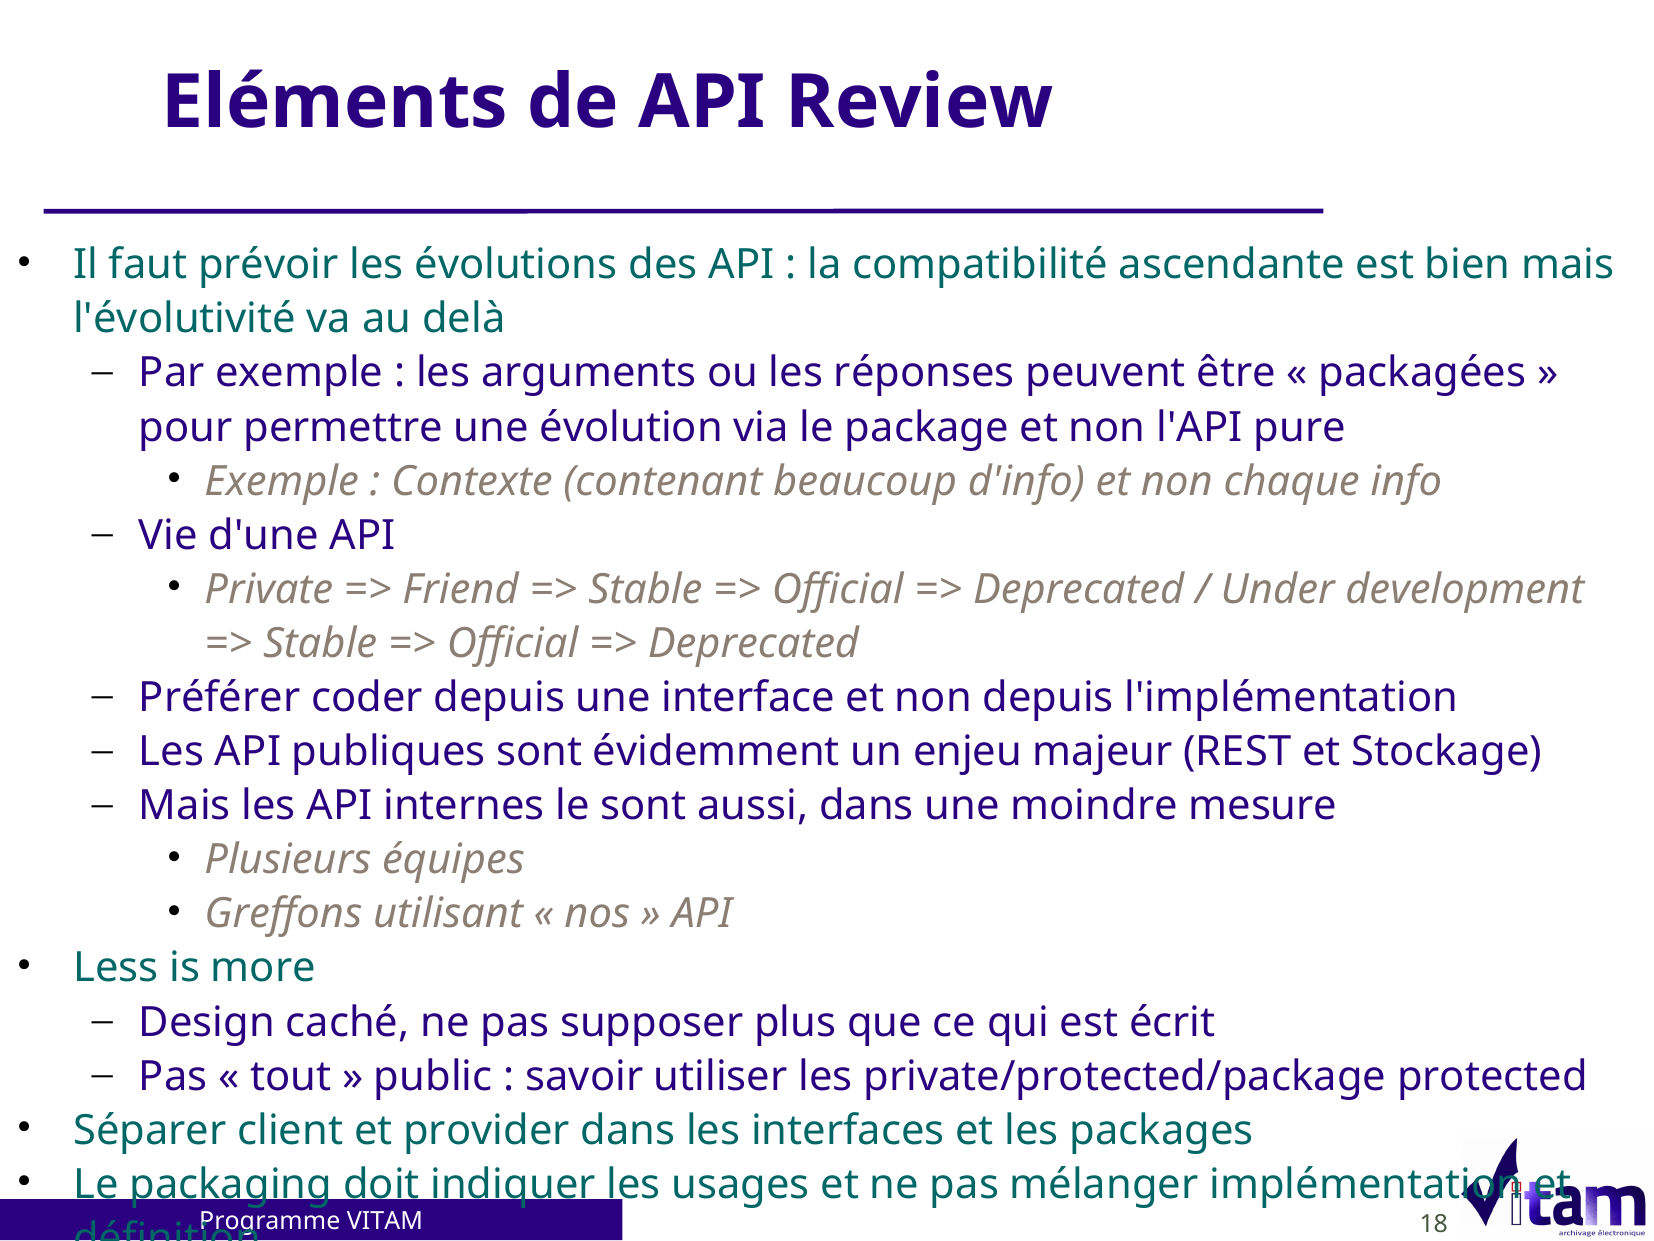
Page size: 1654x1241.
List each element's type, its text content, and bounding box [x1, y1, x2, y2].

title Eléments de API Review [147, 22, 1628, 179]
picture [1477, 1185, 1490, 1195]
picture [1455, 1134, 1654, 1241]
list Il faut prévoir les évolutions des API : la compatibilité ascendante est bien mais l'évolutivité va au delà Par exemple : les arguments ou les réponses peuvent être « packagées » pour permettre une évolution via le package et non l'API pure Exemple : Contexte (contenant beaucoup d'info) et non chaque info Vie d'une API Private => Friend => Stable => Official => Deprecated / Under development => Stable => Official => Deprecated Préférer coder depuis une interface et non depuis l'implémentation Les API publiques sont évidemment un enjeu majeur (REST et Stockage) Mais les API internes le sont aussi, dans une moindre mesure Plusieurs équipes Greffons utilisant « nos » API Less is more Design caché, ne pas supposer plus que ce qui est écrit Pas « tout » public : savoir utiliser les private/protected/package protected Séparer client et provider dans les interfaces et les packages Le packaging doit indiquer les usages et ne pas mélanger implémentation et définition [2, 227, 1642, 1185]
